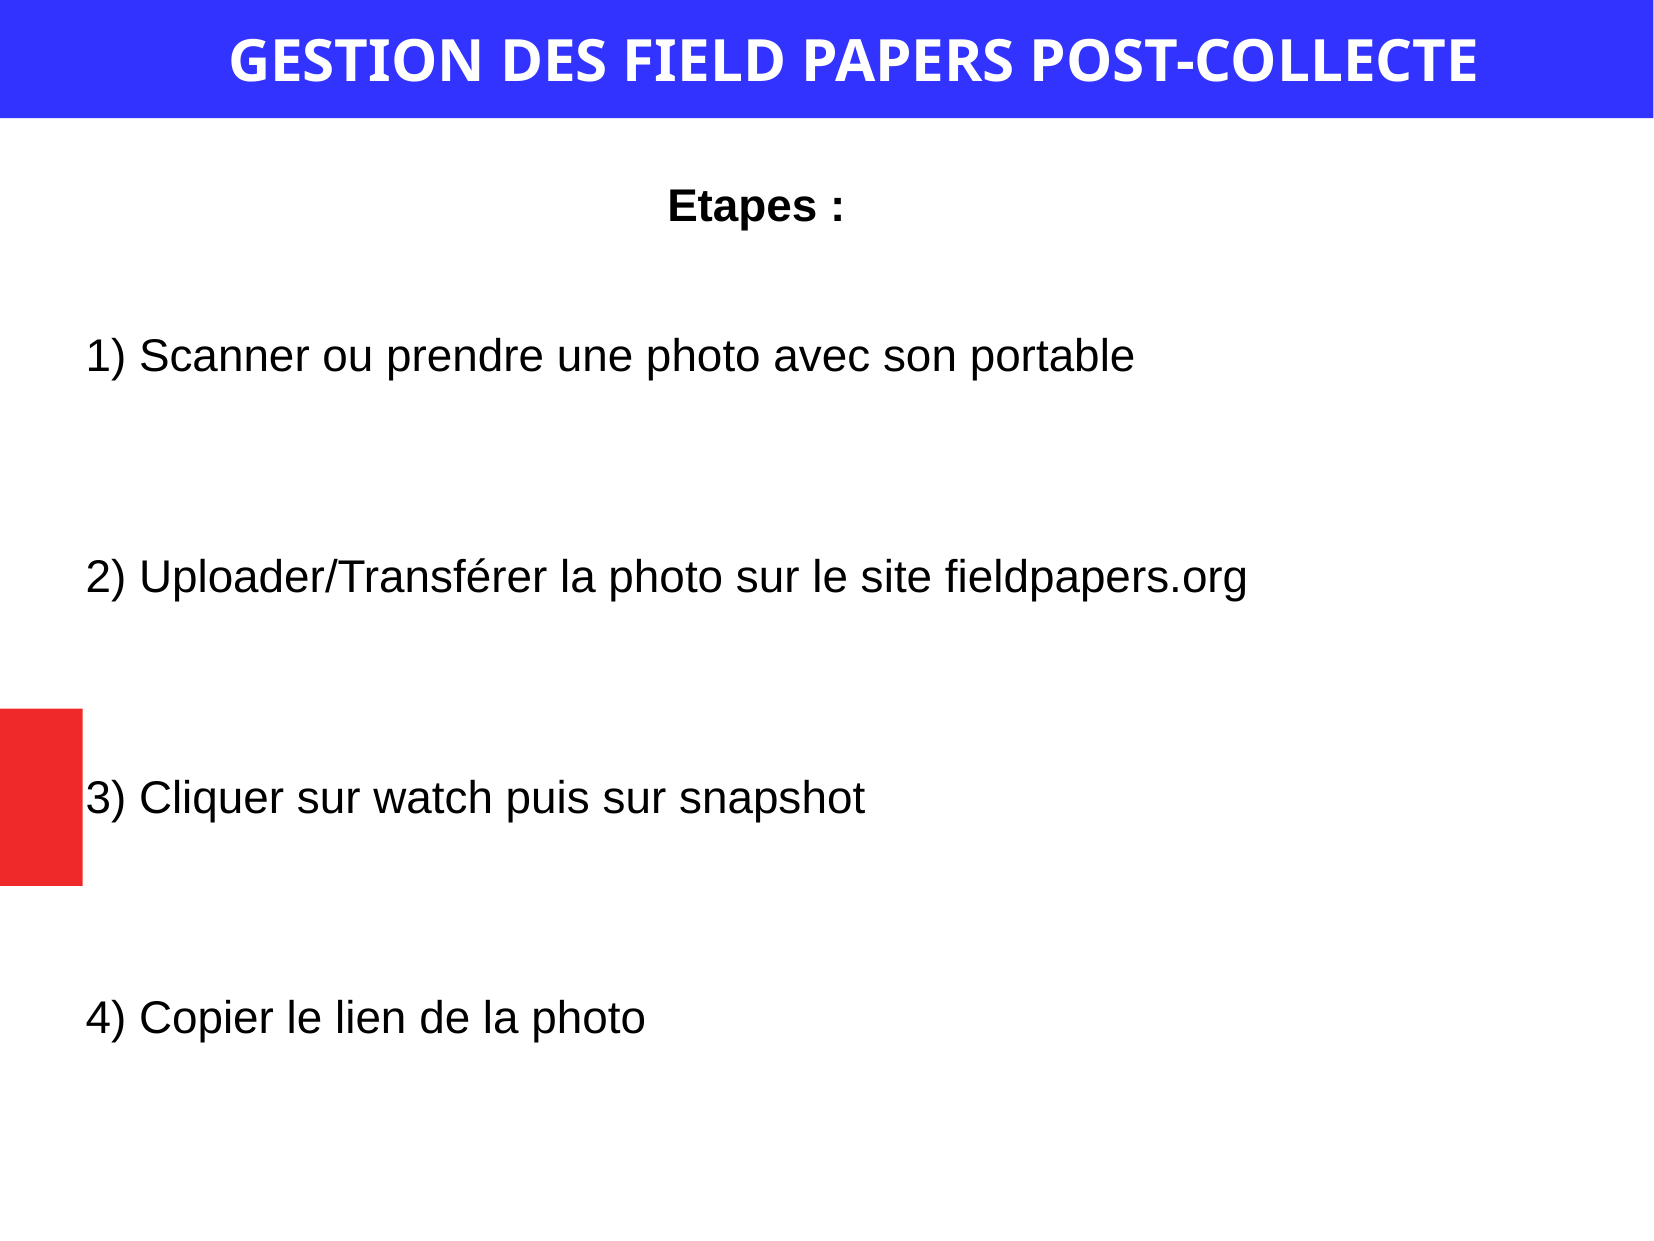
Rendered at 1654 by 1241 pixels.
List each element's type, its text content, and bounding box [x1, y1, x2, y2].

text_box Etapes : [652, 146, 922, 213]
text_box 1) Scanner ou prendre une photo avec son portable 2) Uploader/Transférer la photo sur le site fieldpapers.org 3) Cliquer sur watch puis sur snapshot 4) Copier le lien de la photo [70, 271, 1548, 1000]
title GESTION DES FIELD PAPERS POST-COLLECTE [0, 0, 1654, 119]
